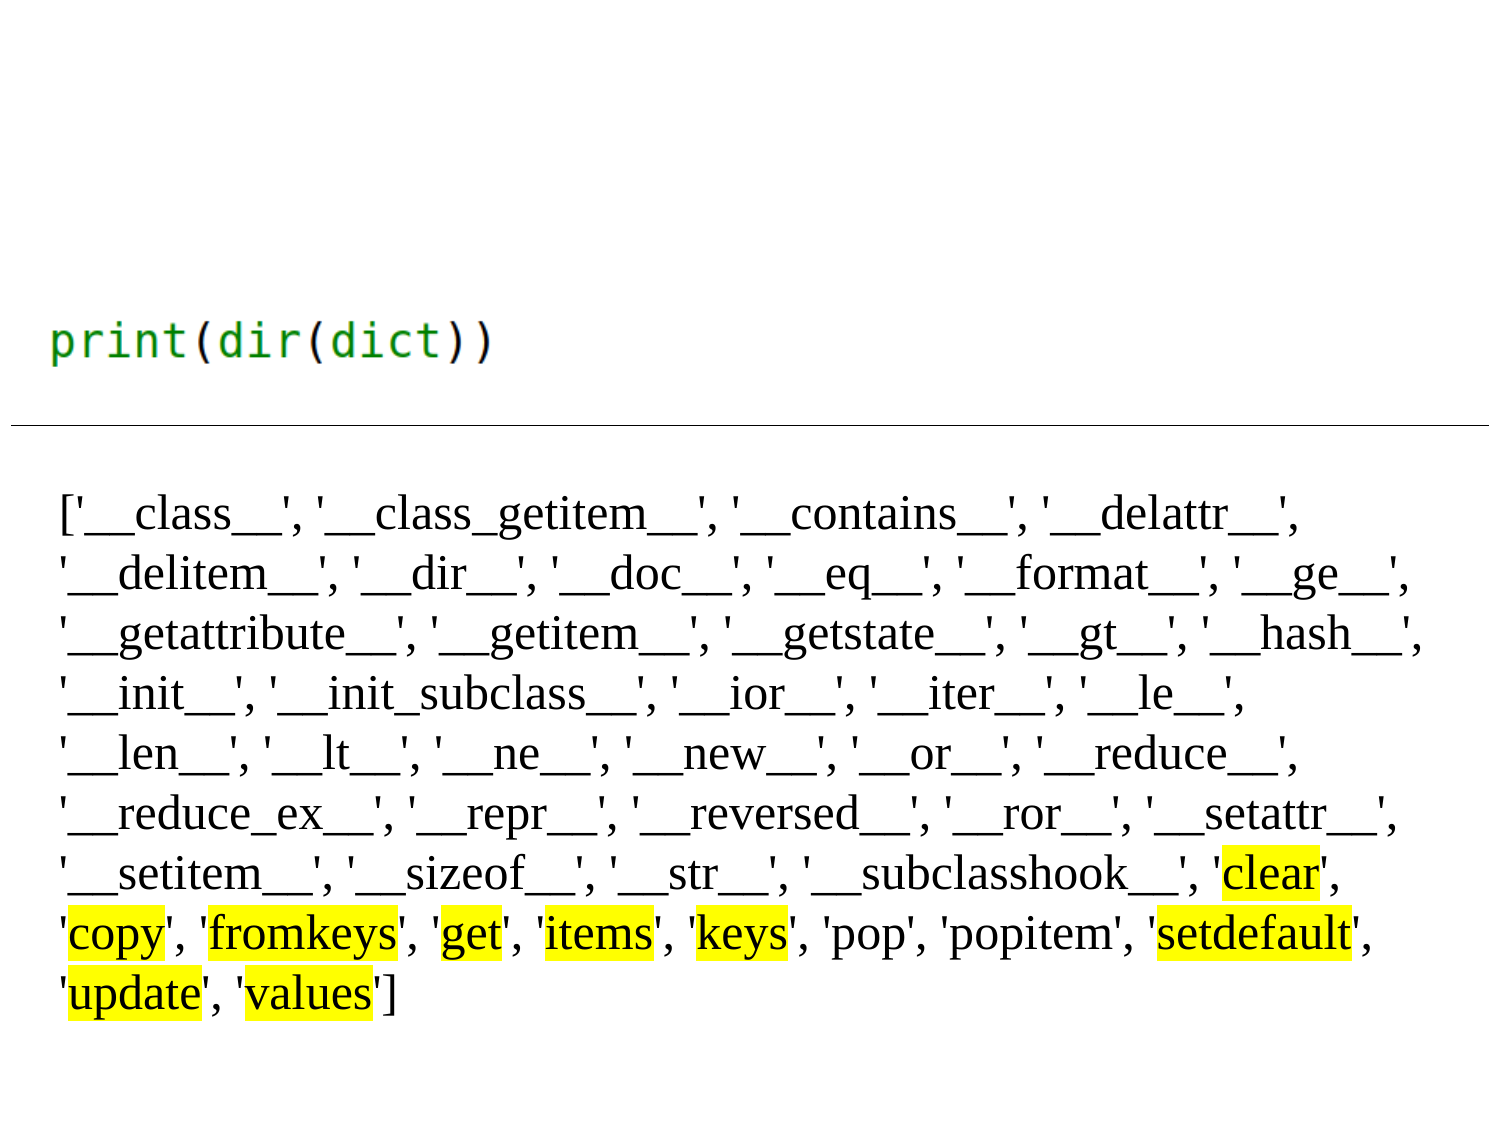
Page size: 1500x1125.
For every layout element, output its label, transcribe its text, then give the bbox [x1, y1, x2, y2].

text_box ['__class__', '__class_getitem__', '__contains__', '__delattr__', '__delitem__', '__dir__', '__doc__', '__eq__', '__format__', '__ge__', '__getattribute__', '__getitem__', '__getstate__', '__gt__', '__hash__', '__init__', '__init_subclass__', '__ior__', '__iter__', '__le__', '__len__', '__lt__', '__ne__', '__new__', '__or__', '__reduce__', '__reduce_ex__', '__repr__', '__reversed__', '__ror__', '__setattr__', '__setitem__', '__sizeof__', '__str__', '__subclasshook__', 'clear', 'copy', 'fromkeys', 'get', 'items', 'keys', 'pop', 'popitem', 'setdefault', 'update', 'values'] [59, 472, 1465, 1004]
picture [36, 312, 508, 378]
